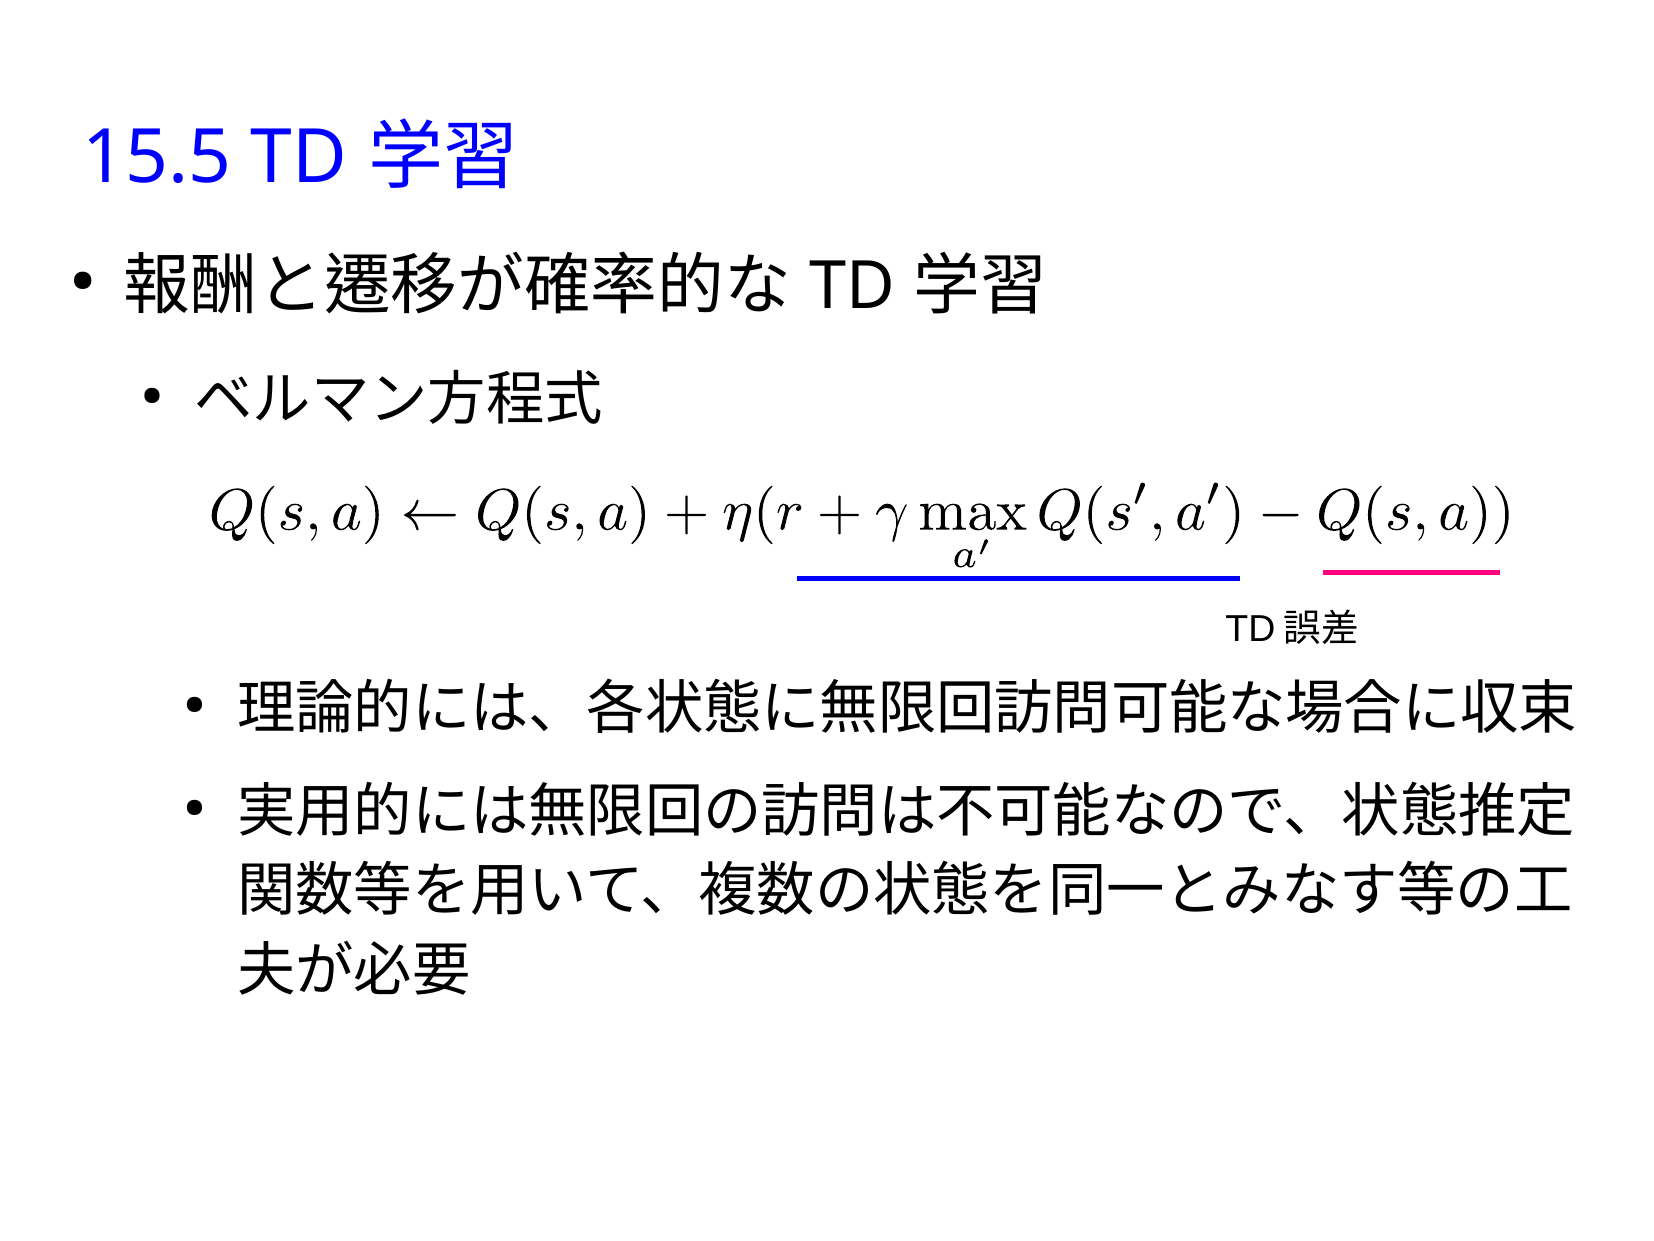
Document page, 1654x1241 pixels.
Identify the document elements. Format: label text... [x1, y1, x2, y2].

list 報酬と遷移が確率的なTD学習 ベルマン方程式 [53, 237, 1619, 554]
text_box TD誤差 [1210, 590, 1374, 662]
text_box [208, 482, 1515, 568]
list 理論的には、各状態に無限回訪問可能な場合に収束 実用的には無限回の訪問は不可能なので、状態推定関数等を用いて、複数の状態を同一とみなす等の工夫が必要 [95, 666, 1584, 1041]
title 15.5 TD学習 [82, 49, 1571, 237]
